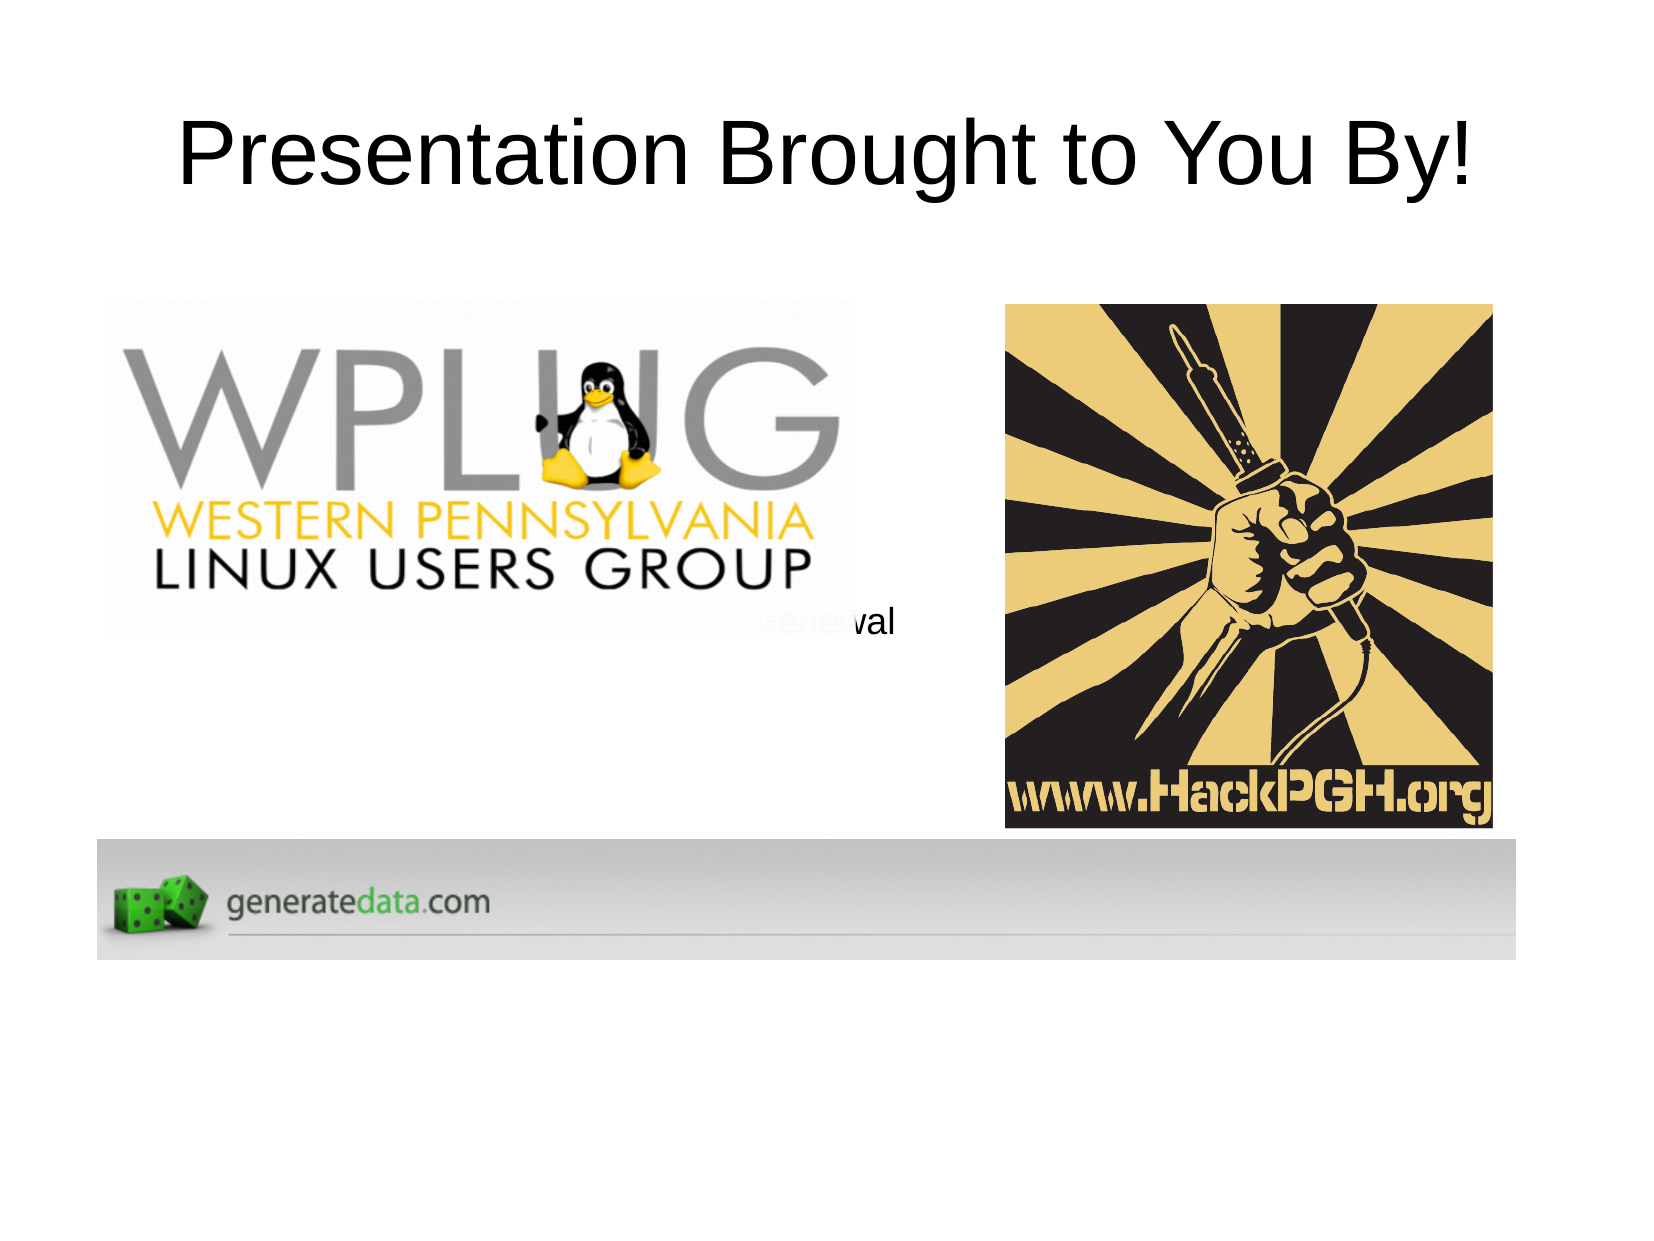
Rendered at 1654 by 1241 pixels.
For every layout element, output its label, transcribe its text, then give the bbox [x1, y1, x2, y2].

text_box renewal [750, 593, 911, 651]
picture [97, 839, 1516, 961]
picture [1005, 304, 1493, 829]
picture [105, 299, 856, 639]
title Presentation Brought to You By! [82, 49, 1571, 257]
